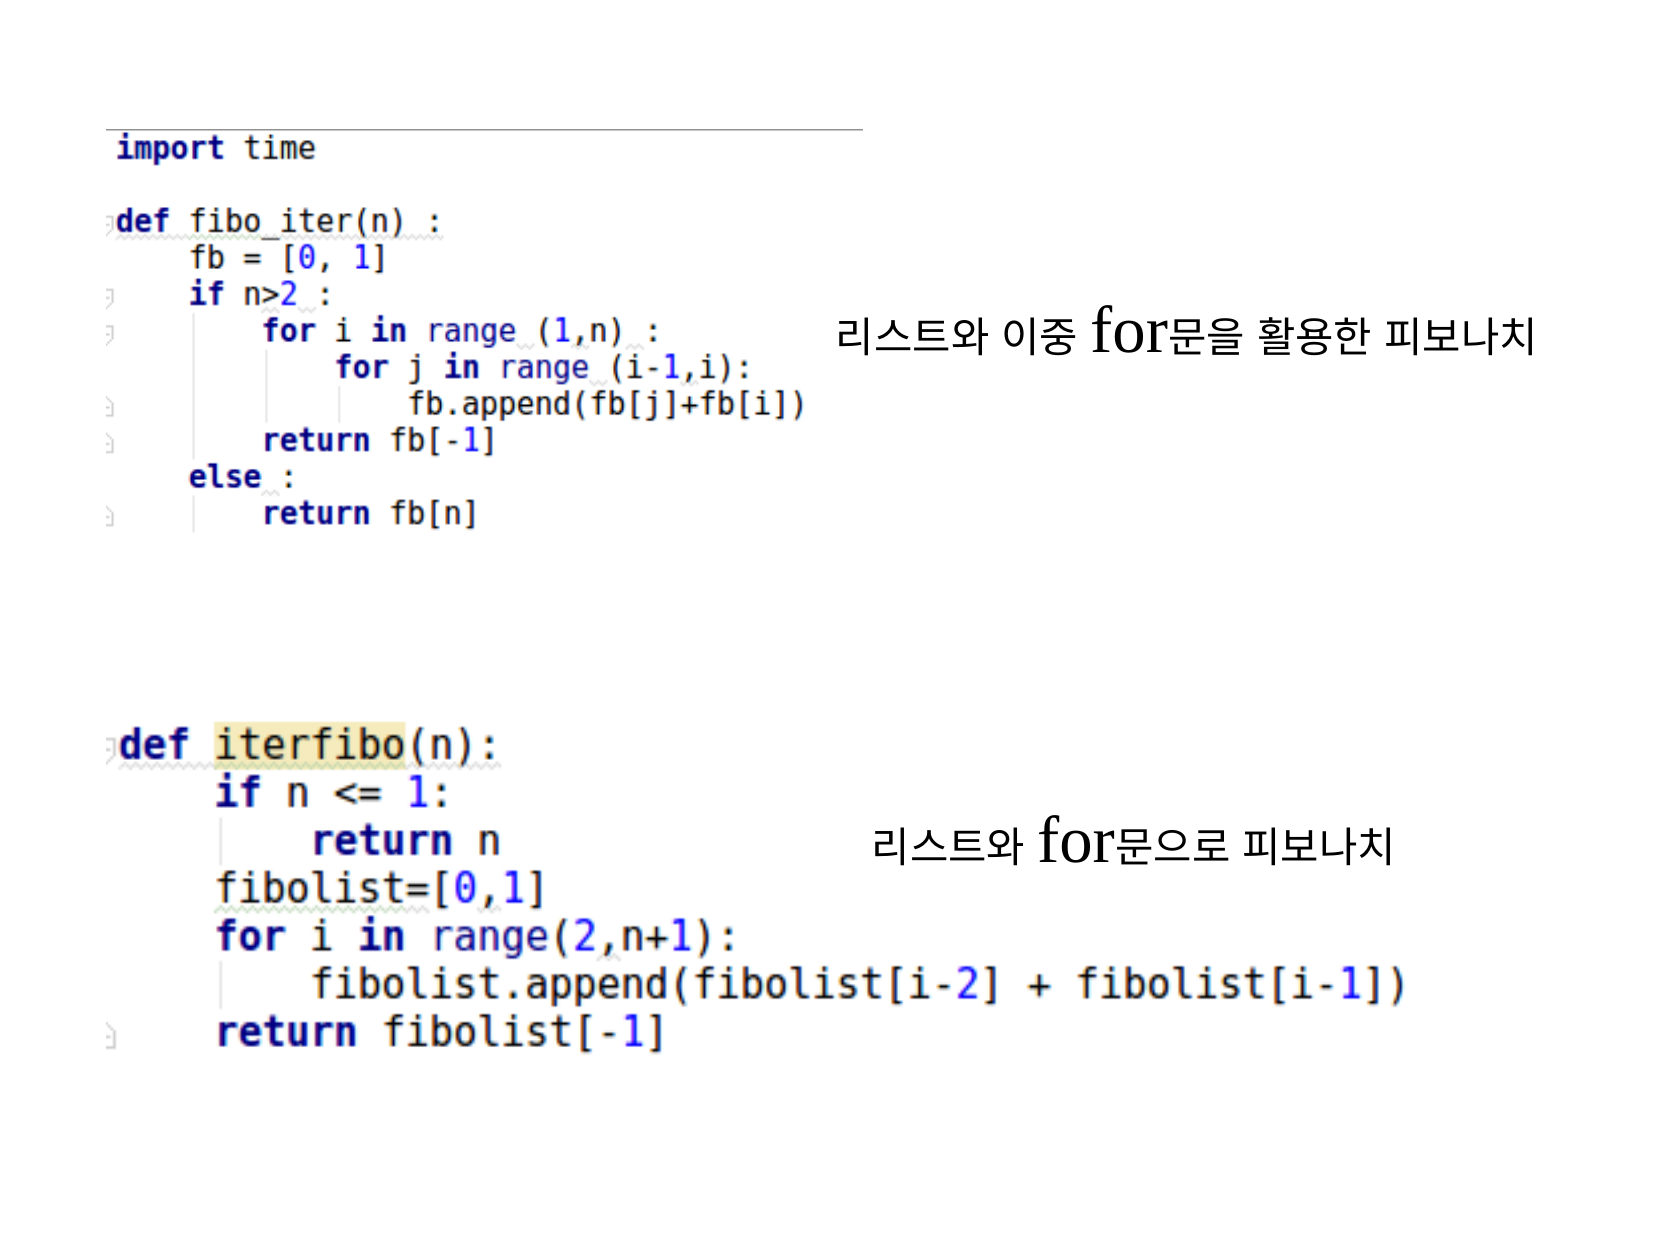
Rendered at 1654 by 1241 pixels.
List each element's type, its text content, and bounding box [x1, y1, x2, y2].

picture [106, 720, 1525, 1063]
picture [106, 129, 863, 545]
text_box 리스트와 for문으로 피보나치 [803, 779, 1465, 901]
text_box 리스트와 이중 for문을 활용한 피보나치 [779, 259, 1595, 402]
